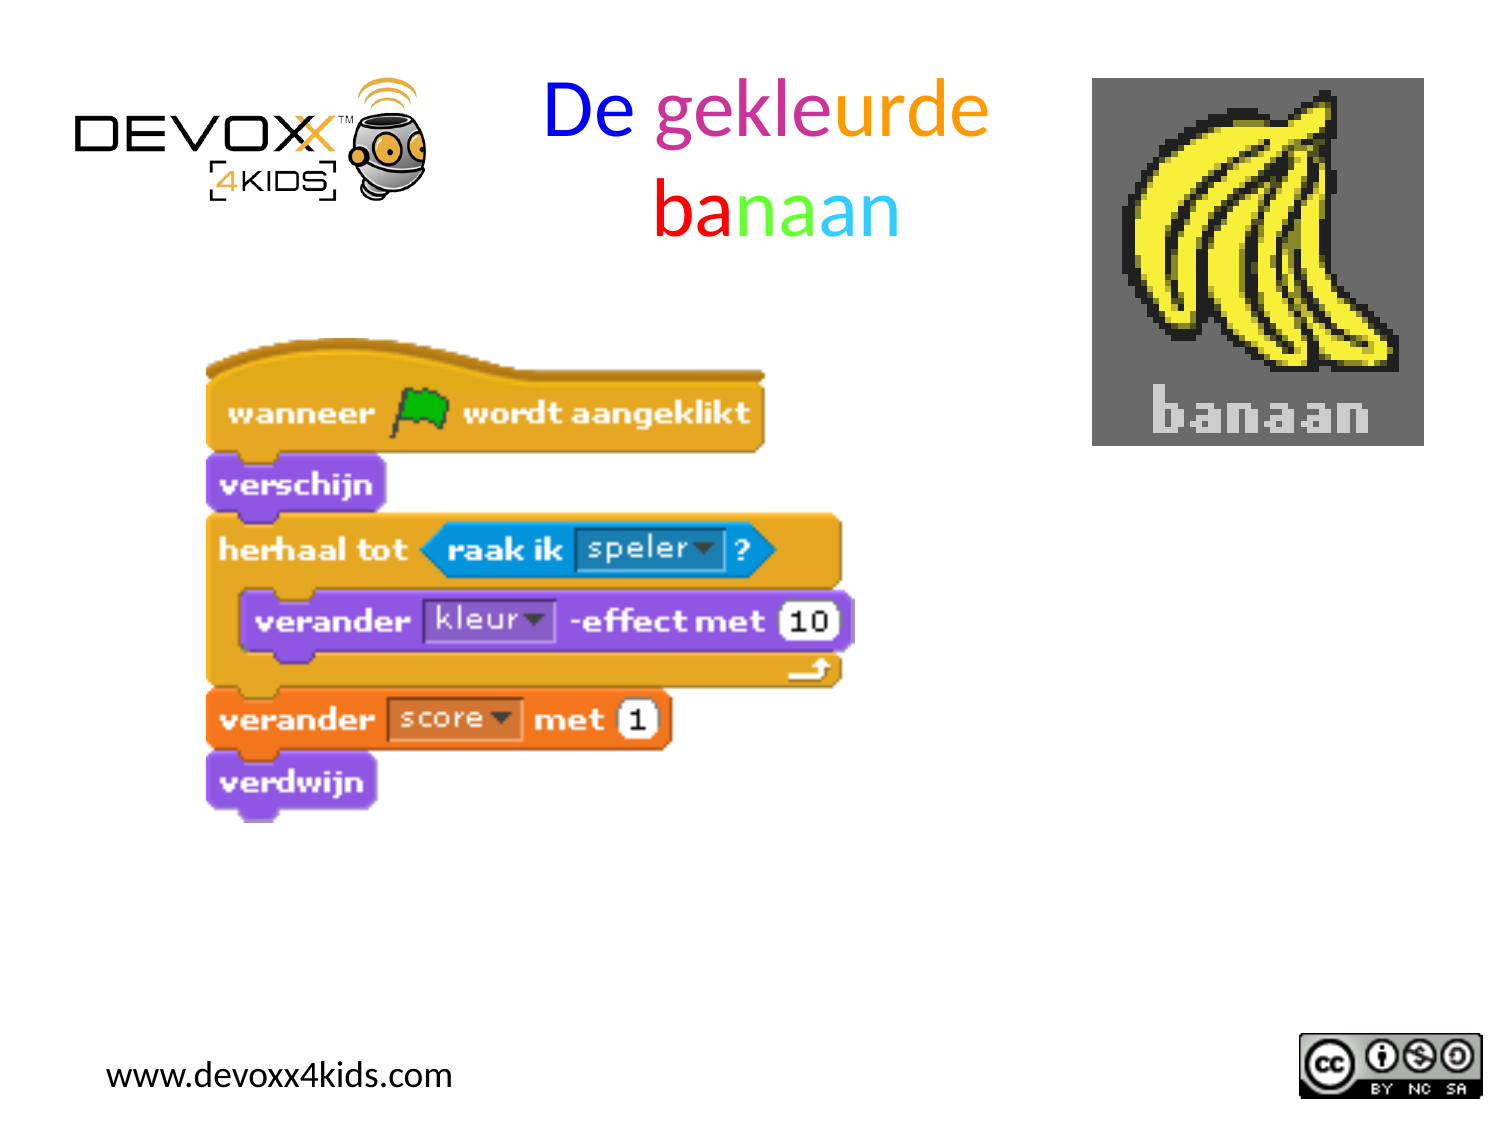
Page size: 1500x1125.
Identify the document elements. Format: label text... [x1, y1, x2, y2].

picture [206, 338, 855, 823]
picture [75, 77, 426, 201]
title De gekleurde banaan [492, 45, 1061, 233]
picture [1092, 78, 1424, 446]
picture [1299, 1033, 1483, 1099]
